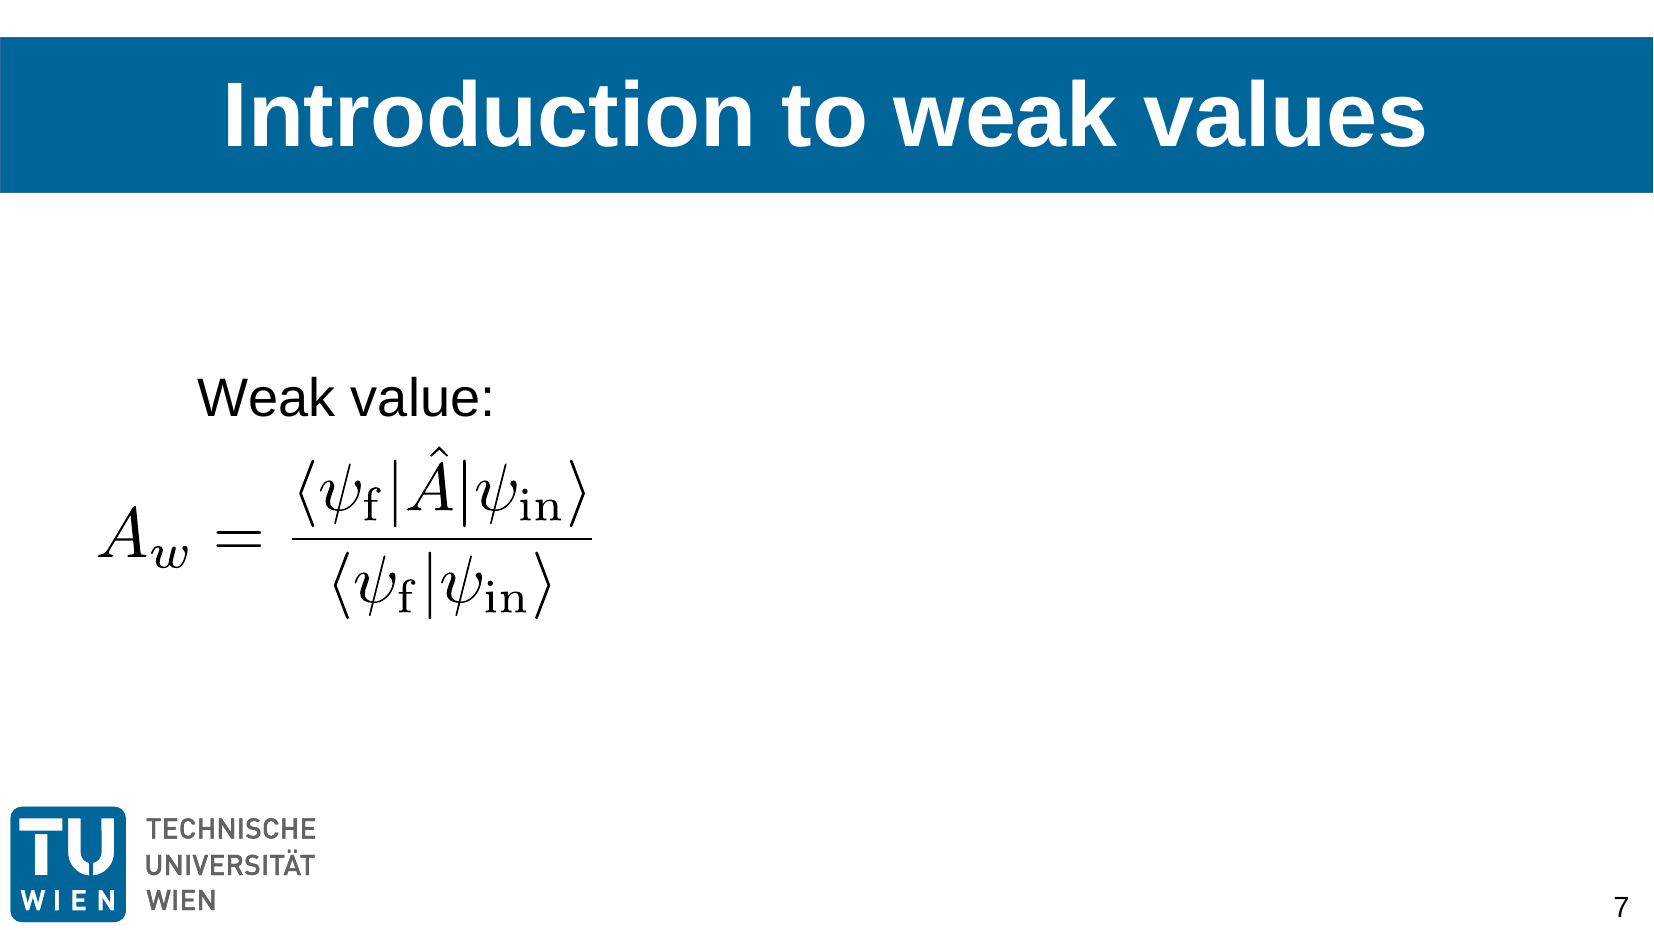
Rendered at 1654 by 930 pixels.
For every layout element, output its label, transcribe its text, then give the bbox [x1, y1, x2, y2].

picture [96, 462, 189, 590]
title Introduction to weak values [0, 37, 1653, 193]
picture [195, 434, 606, 630]
list Weak value: [197, 367, 503, 436]
